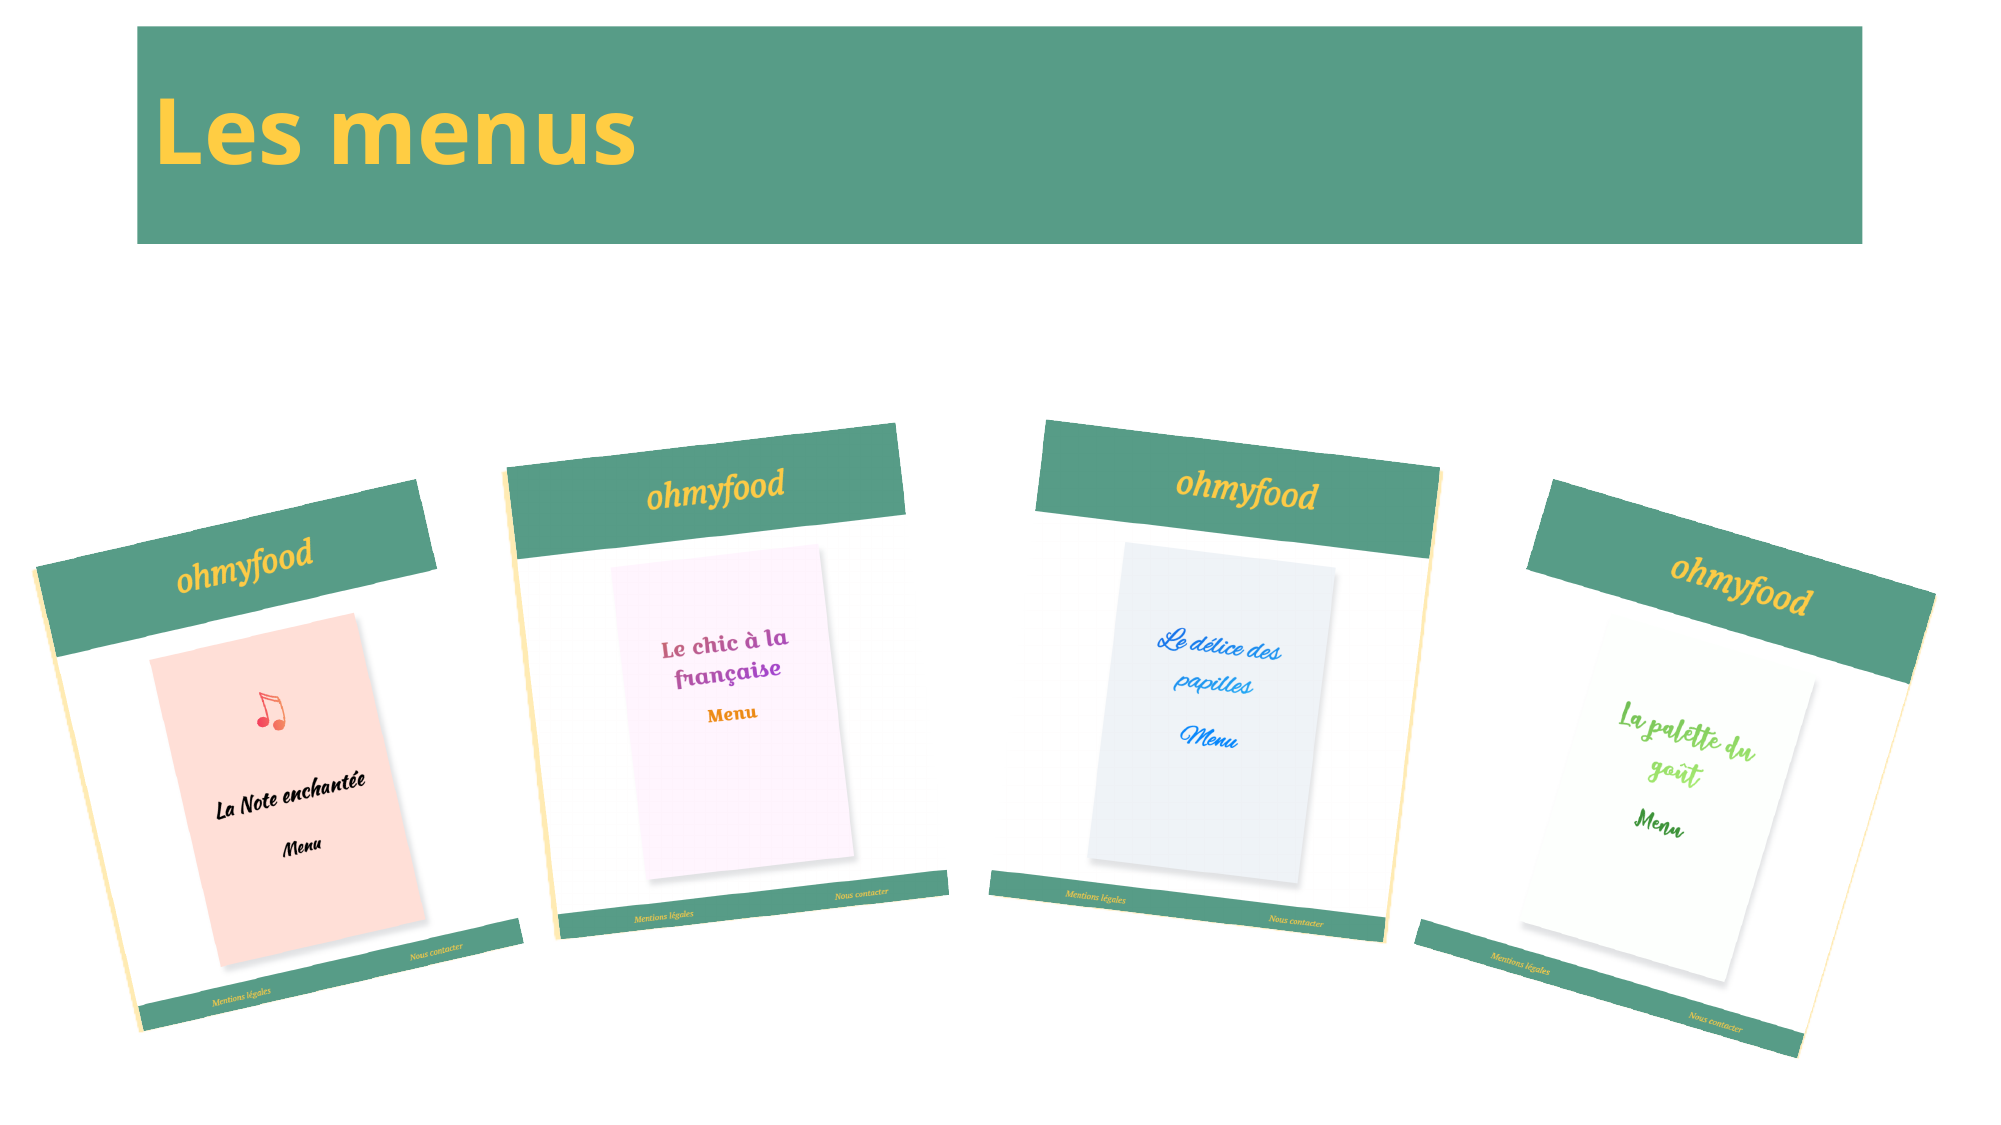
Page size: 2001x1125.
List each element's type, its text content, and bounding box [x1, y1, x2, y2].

picture [1413, 478, 1936, 1058]
picture [35, 478, 524, 1031]
title Les menus [137, 26, 1863, 244]
picture [506, 422, 949, 939]
picture [988, 419, 1440, 942]
